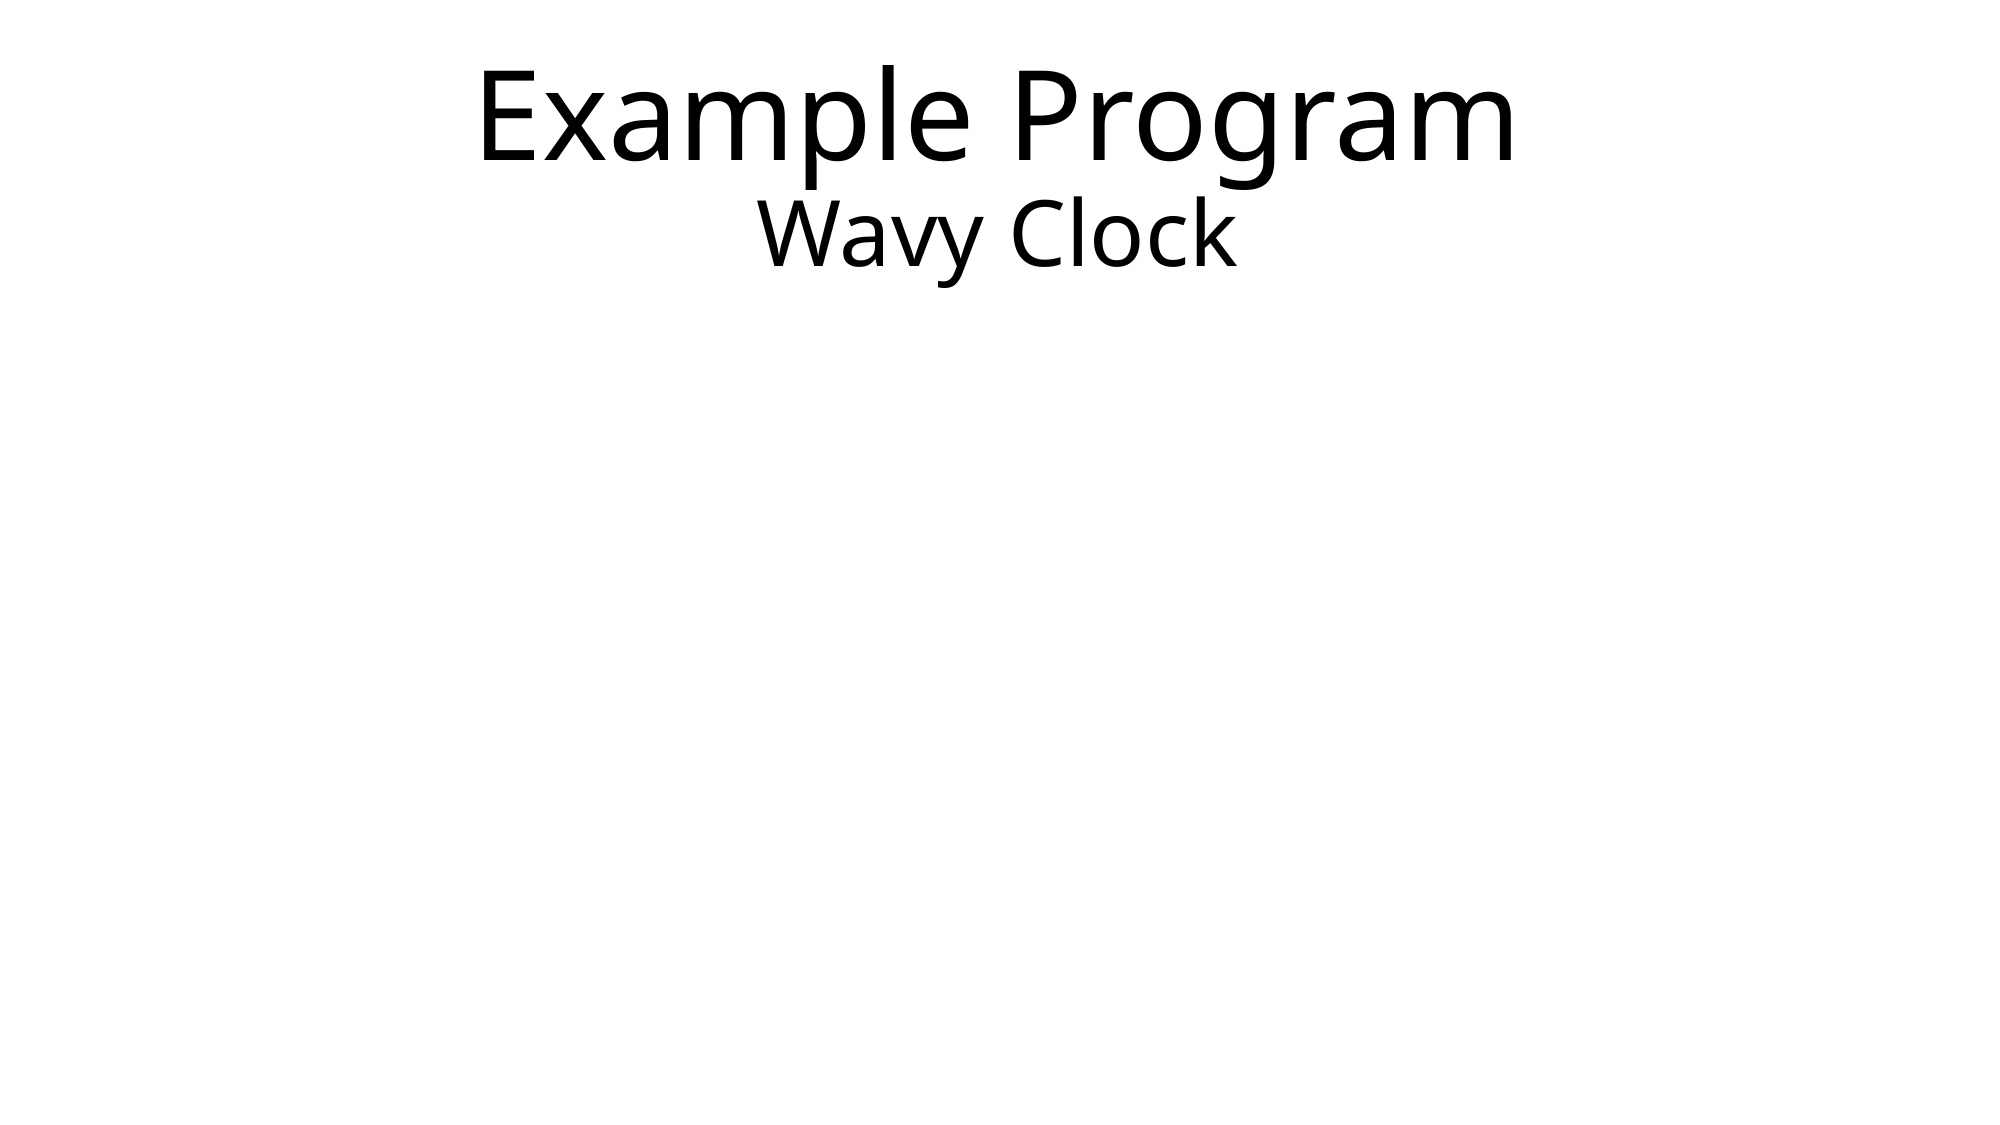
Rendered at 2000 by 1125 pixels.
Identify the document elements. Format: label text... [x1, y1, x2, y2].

title Example Program Wavy Clock [15, 39, 1981, 300]
